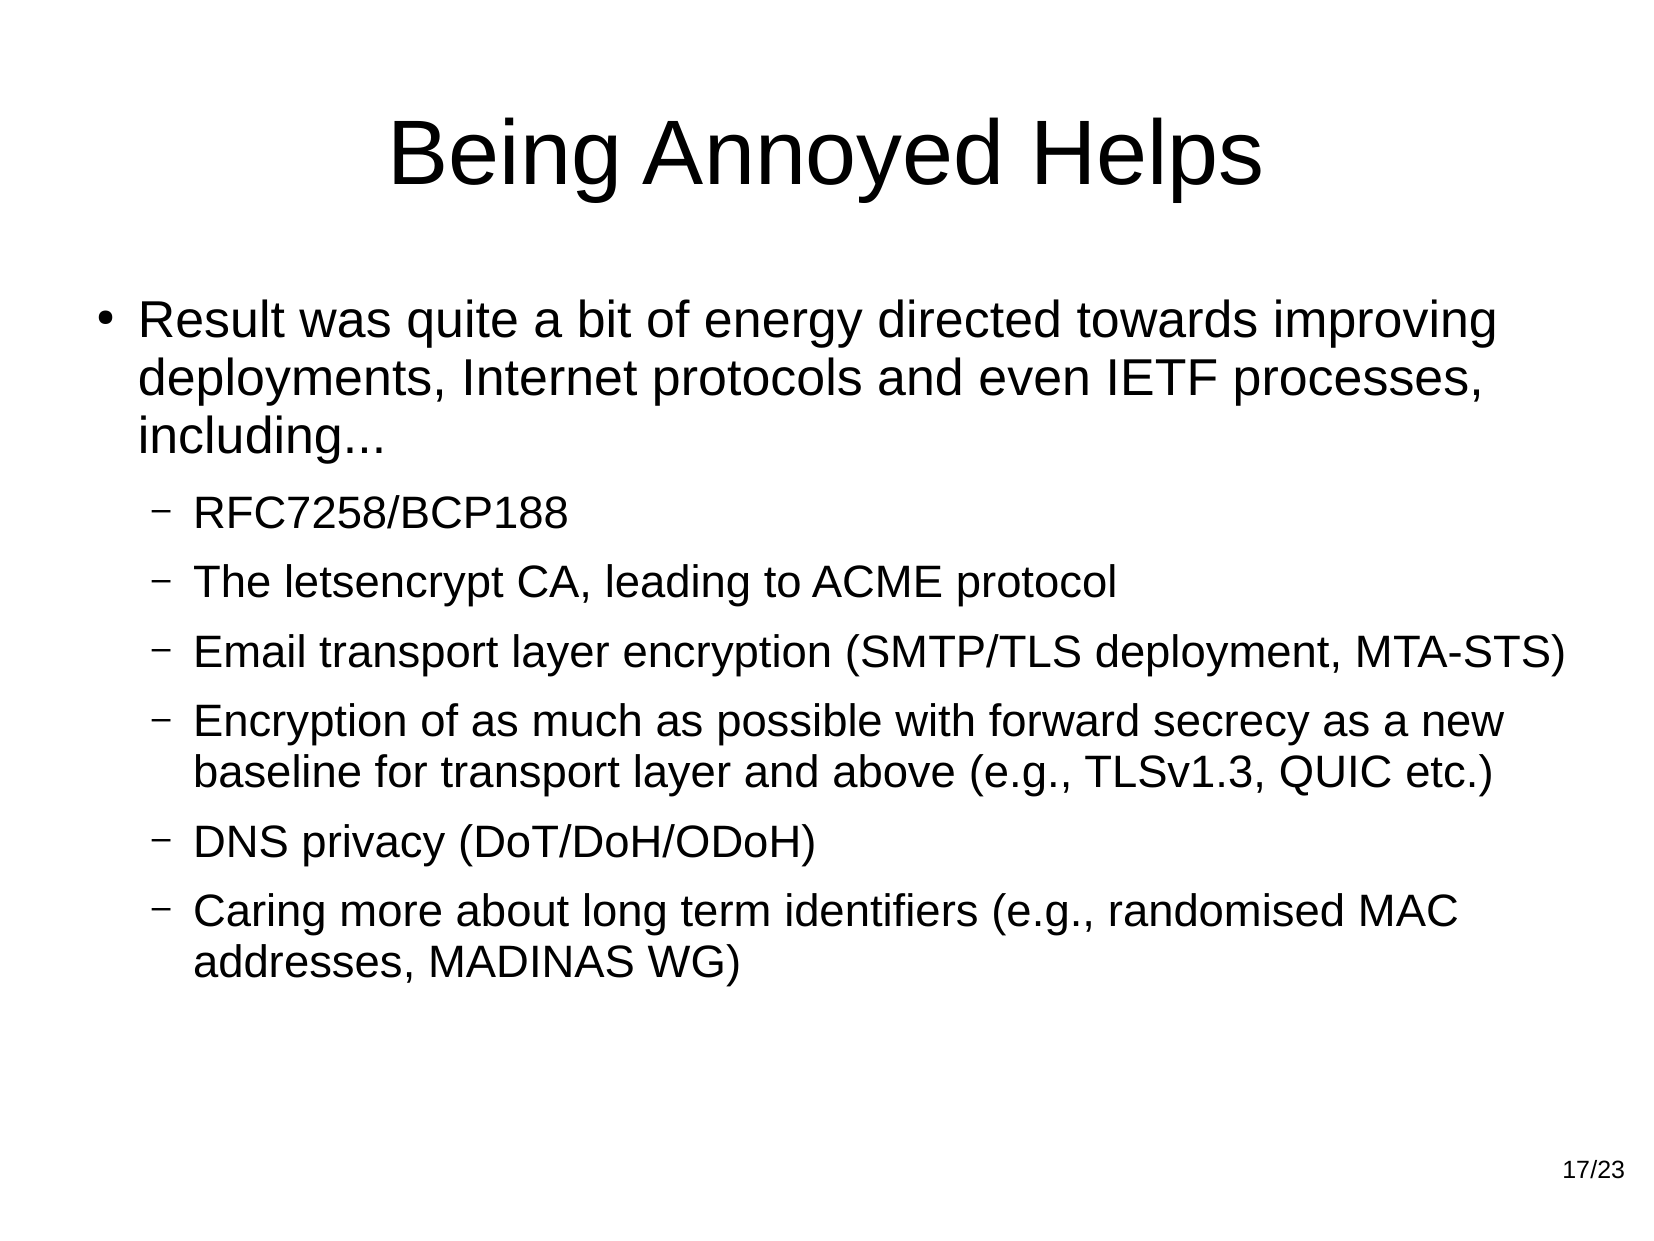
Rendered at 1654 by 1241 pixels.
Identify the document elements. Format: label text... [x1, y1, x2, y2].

title Being Annoyed Helps [82, 49, 1571, 257]
list Result was quite a bit of energy directed towards improving deployments, Internet protocols and even IETF processes, including... RFC7258/BCP188 The letsencrypt CA, leading to ACME protocol Email transport layer encryption (SMTP/TLS deployment, MTA-STS) Encryption of as much as possible with forward secrecy as a new baseline for transport layer and above (e.g., TLSv1.3, QUIC etc.) DNS privacy (DoT/DoH/ODoH) Caring more about long term identifiers (e.g., randomised MAC addresses, MADINAS WG) [82, 290, 1571, 1010]
